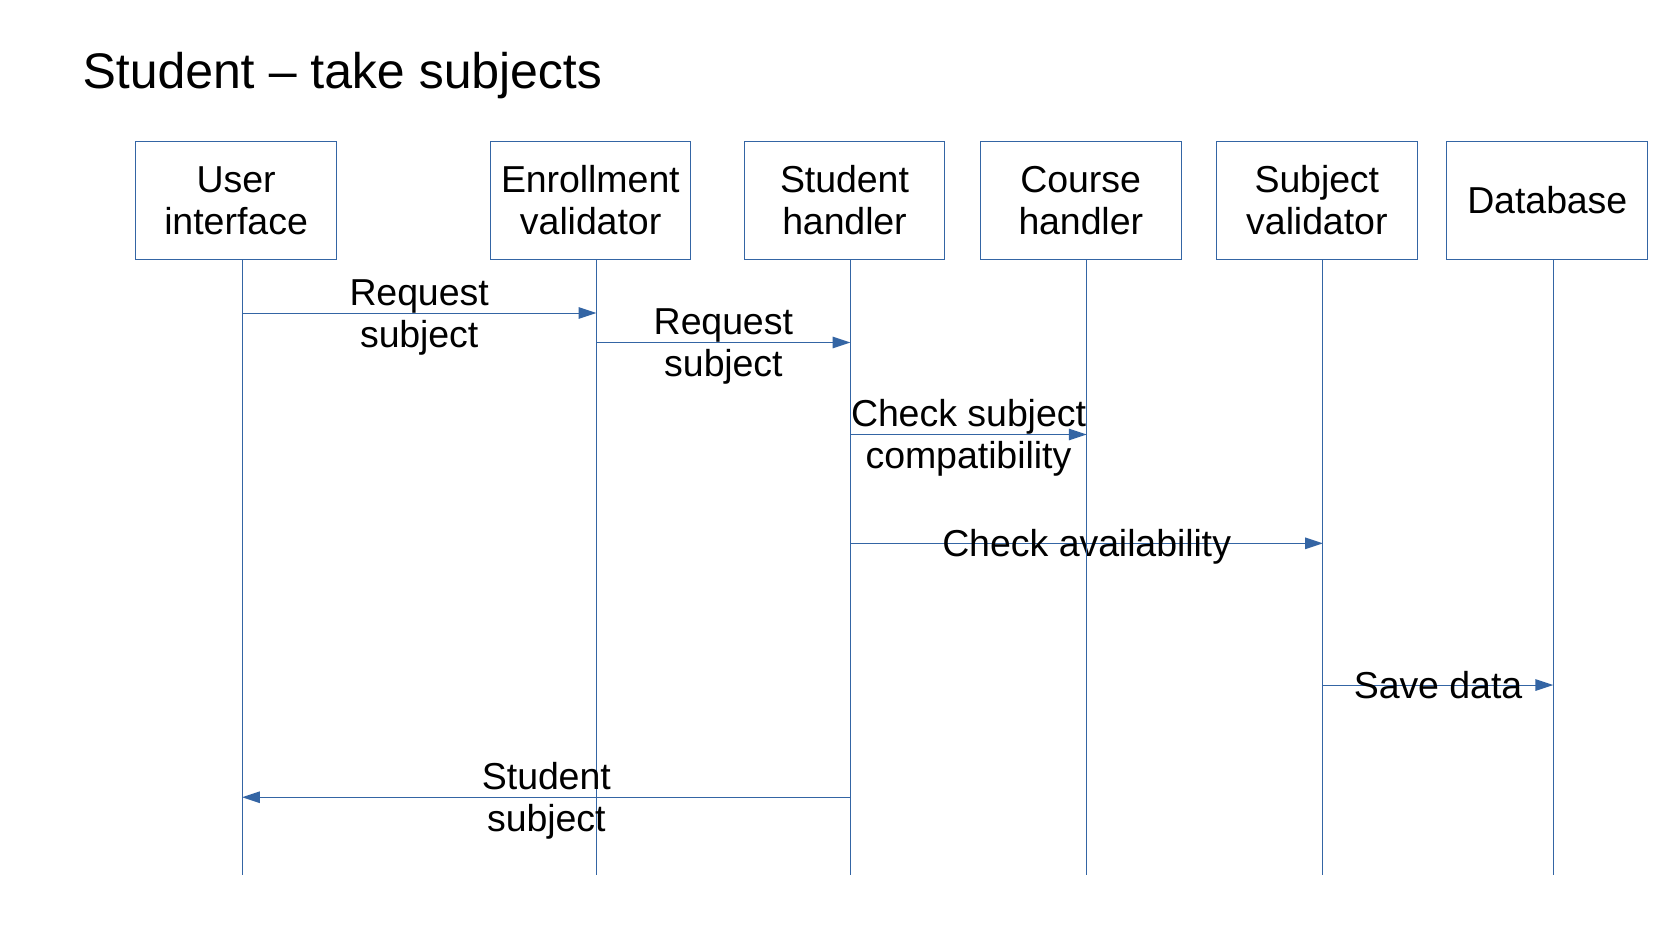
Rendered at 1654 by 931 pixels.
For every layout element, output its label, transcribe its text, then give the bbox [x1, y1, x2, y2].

text_box Database [1446, 141, 1648, 260]
title Student – take subjects [82, 37, 1571, 107]
text_box Enrollment validator [490, 141, 691, 260]
text_box Student handler [744, 141, 945, 260]
text_box Course handler [980, 141, 1182, 260]
text_box Subject validator [1216, 141, 1418, 260]
text_box User interface [135, 141, 337, 260]
